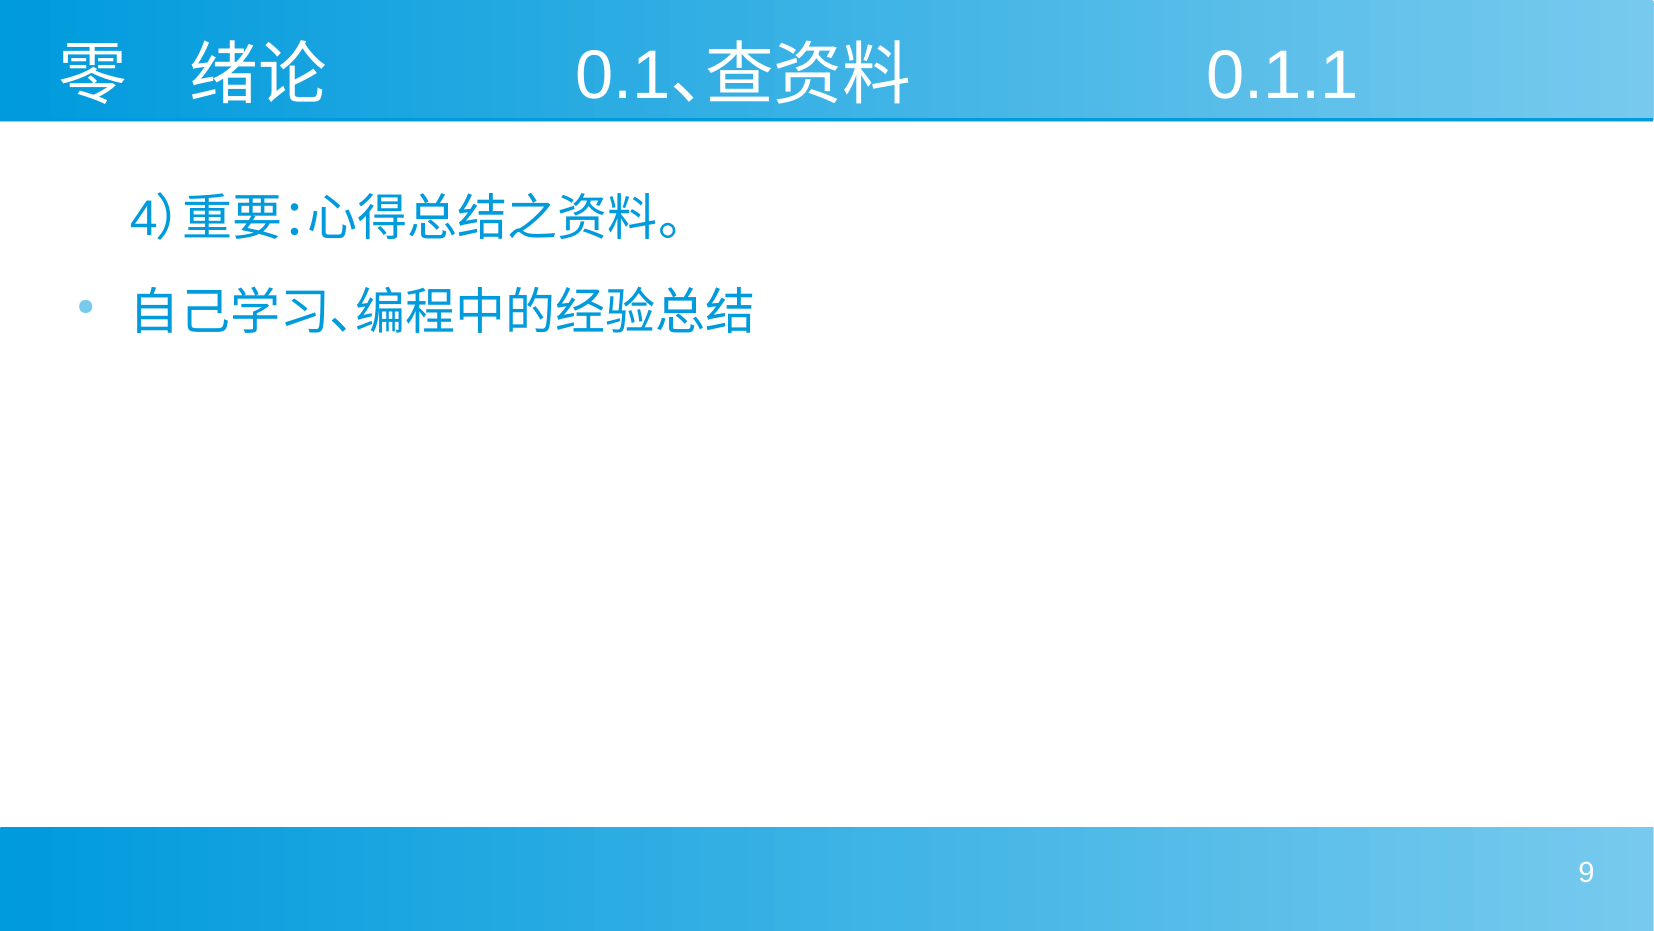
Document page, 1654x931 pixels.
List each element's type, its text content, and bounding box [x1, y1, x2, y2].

title 零 绪论 0.1、查资料 0.1.1 [59, 23, 1595, 115]
list 4）重要：心得总结之资料。 自己学习、编程中的经验总结 [59, 177, 1595, 768]
